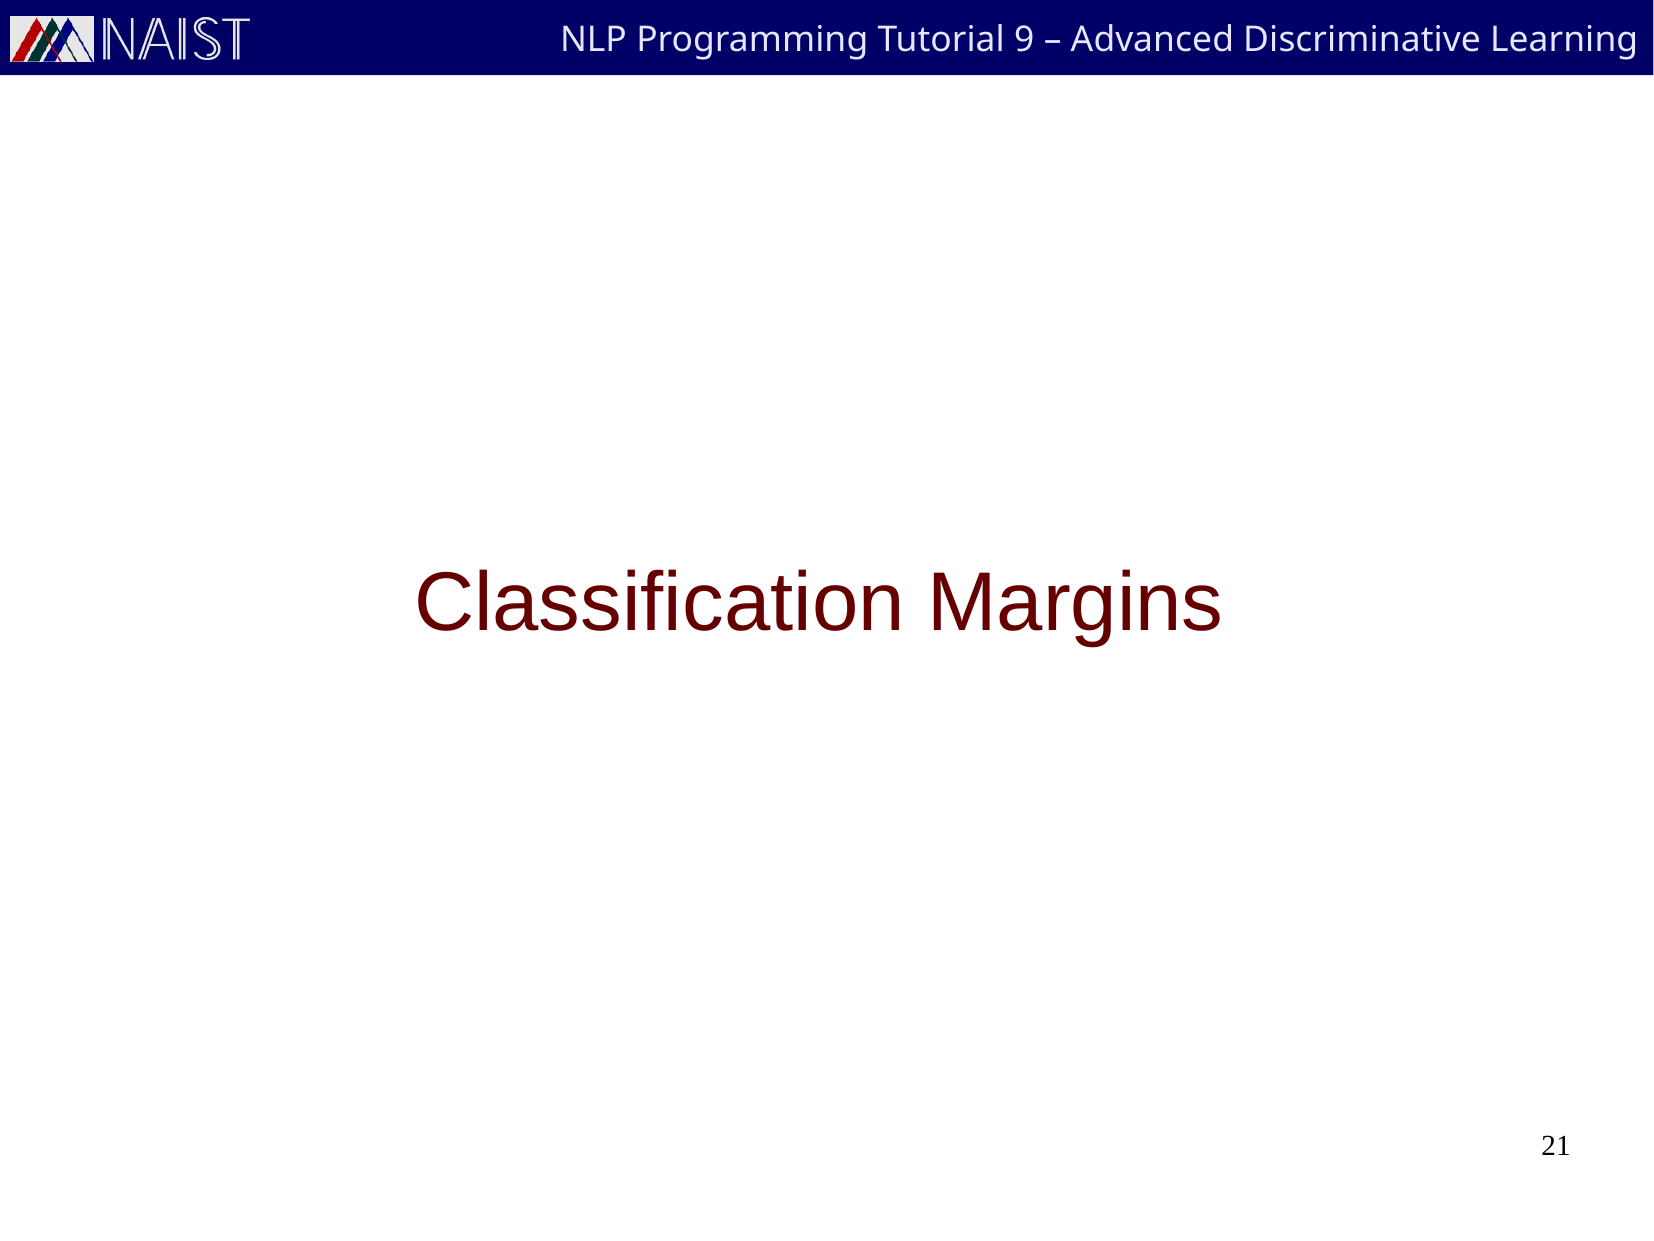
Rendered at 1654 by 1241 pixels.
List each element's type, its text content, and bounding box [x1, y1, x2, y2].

title Classification Margins [75, 506, 1564, 698]
picture [102, 17, 251, 60]
picture [10, 16, 94, 62]
